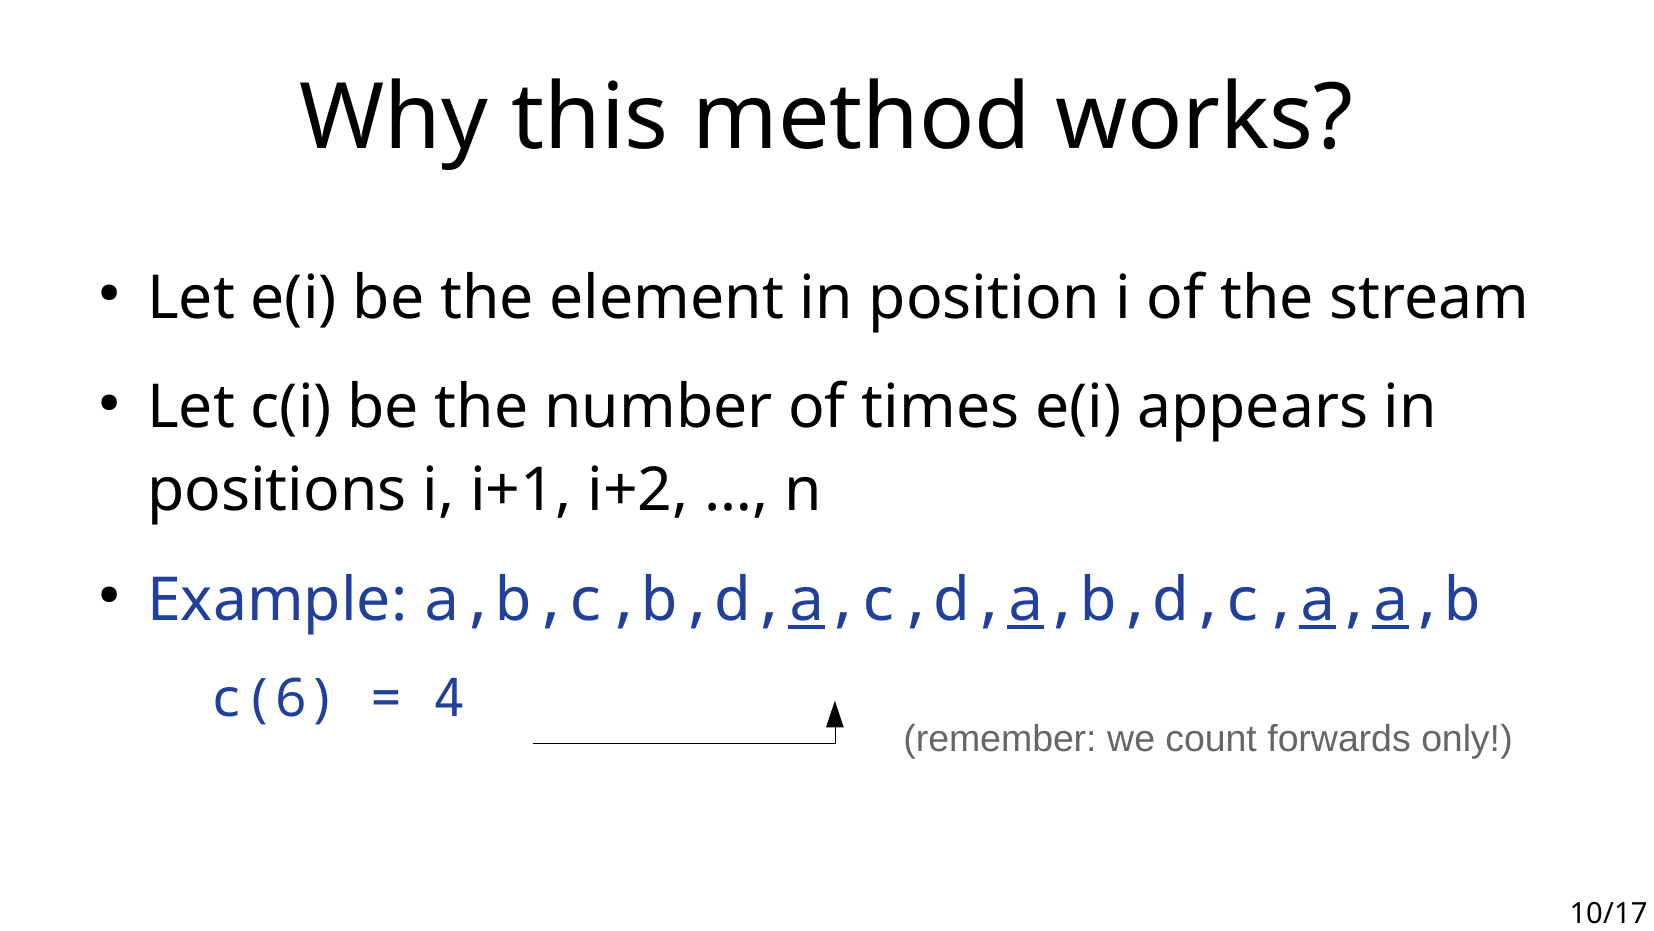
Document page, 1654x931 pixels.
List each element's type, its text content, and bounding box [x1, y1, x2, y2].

text_box (remember: we count forwards only!) [888, 710, 1539, 768]
list Let e(i) be the element in position i of the stream Let c(i) be the number of times e(i) appears in positions i, i+1, i+2, …, n Example: a,b,c,b,d,a,c,d,a,b,d,c,a,a,b c(6) = 4 [82, 253, 1571, 793]
title Why this method works? [82, 1, 1571, 226]
